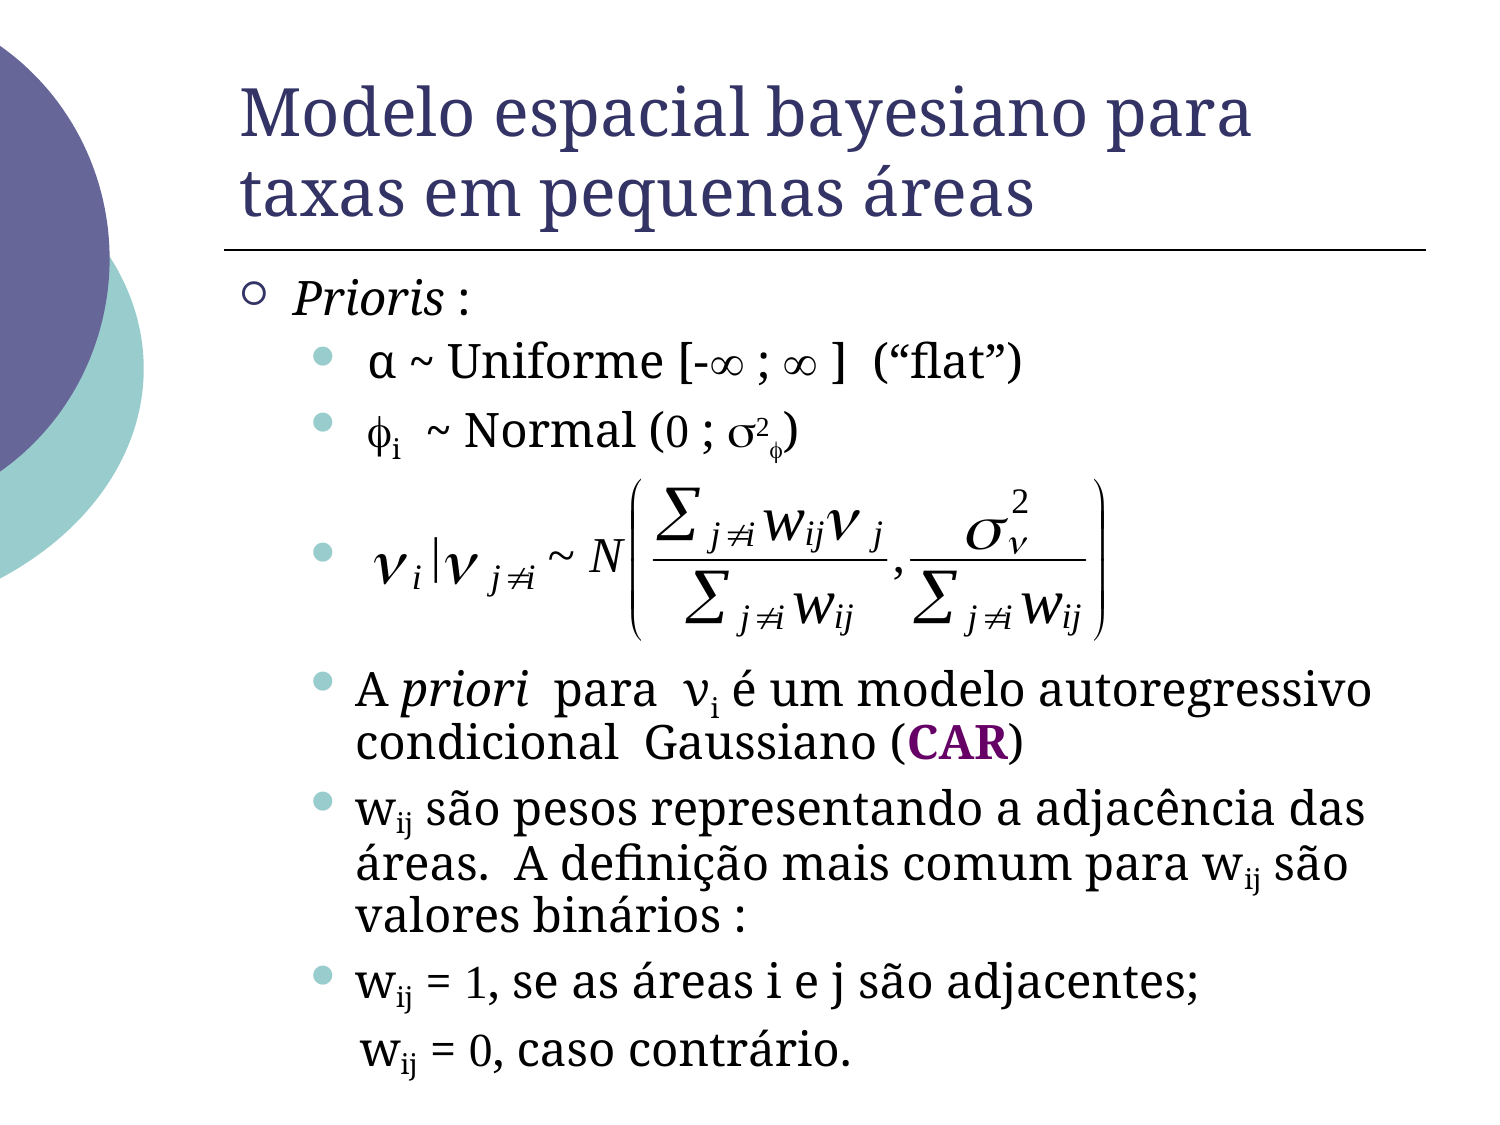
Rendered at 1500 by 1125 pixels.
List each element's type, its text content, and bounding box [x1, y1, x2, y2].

title Modelo espacial bayesiano para taxas em pequenas áreas [224, 49, 1325, 237]
list Prioris : α ~ Uniforme [- ;  ] (“flat”) i ~ Normal (0 ; 2) A priori para νi é um modelo autoregressivo condicional Gaussiano (CAR) wij são pesos representando a adjacência das áreas. A definição mais comum para wij são valores binários : wij = 1, se as áreas i e j são adjacentes; wij = 0, caso contrário. [224, 267, 1459, 1093]
chart [372, 468, 1117, 652]
